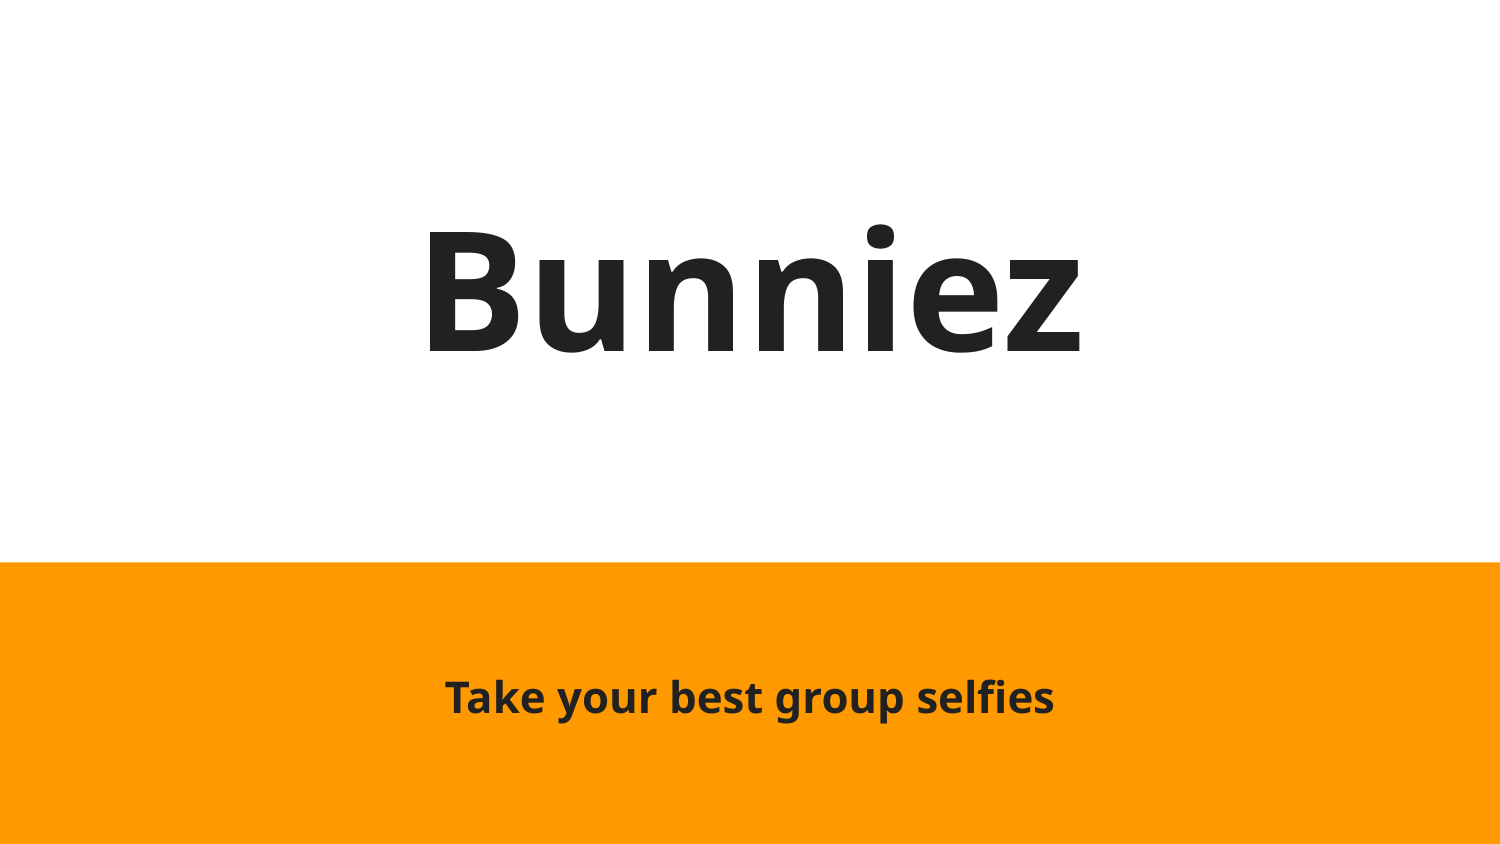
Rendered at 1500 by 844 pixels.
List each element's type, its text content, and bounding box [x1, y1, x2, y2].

title Bunniez [51, 64, 1449, 506]
subtitle Take your best group selfies [51, 638, 1449, 755]
